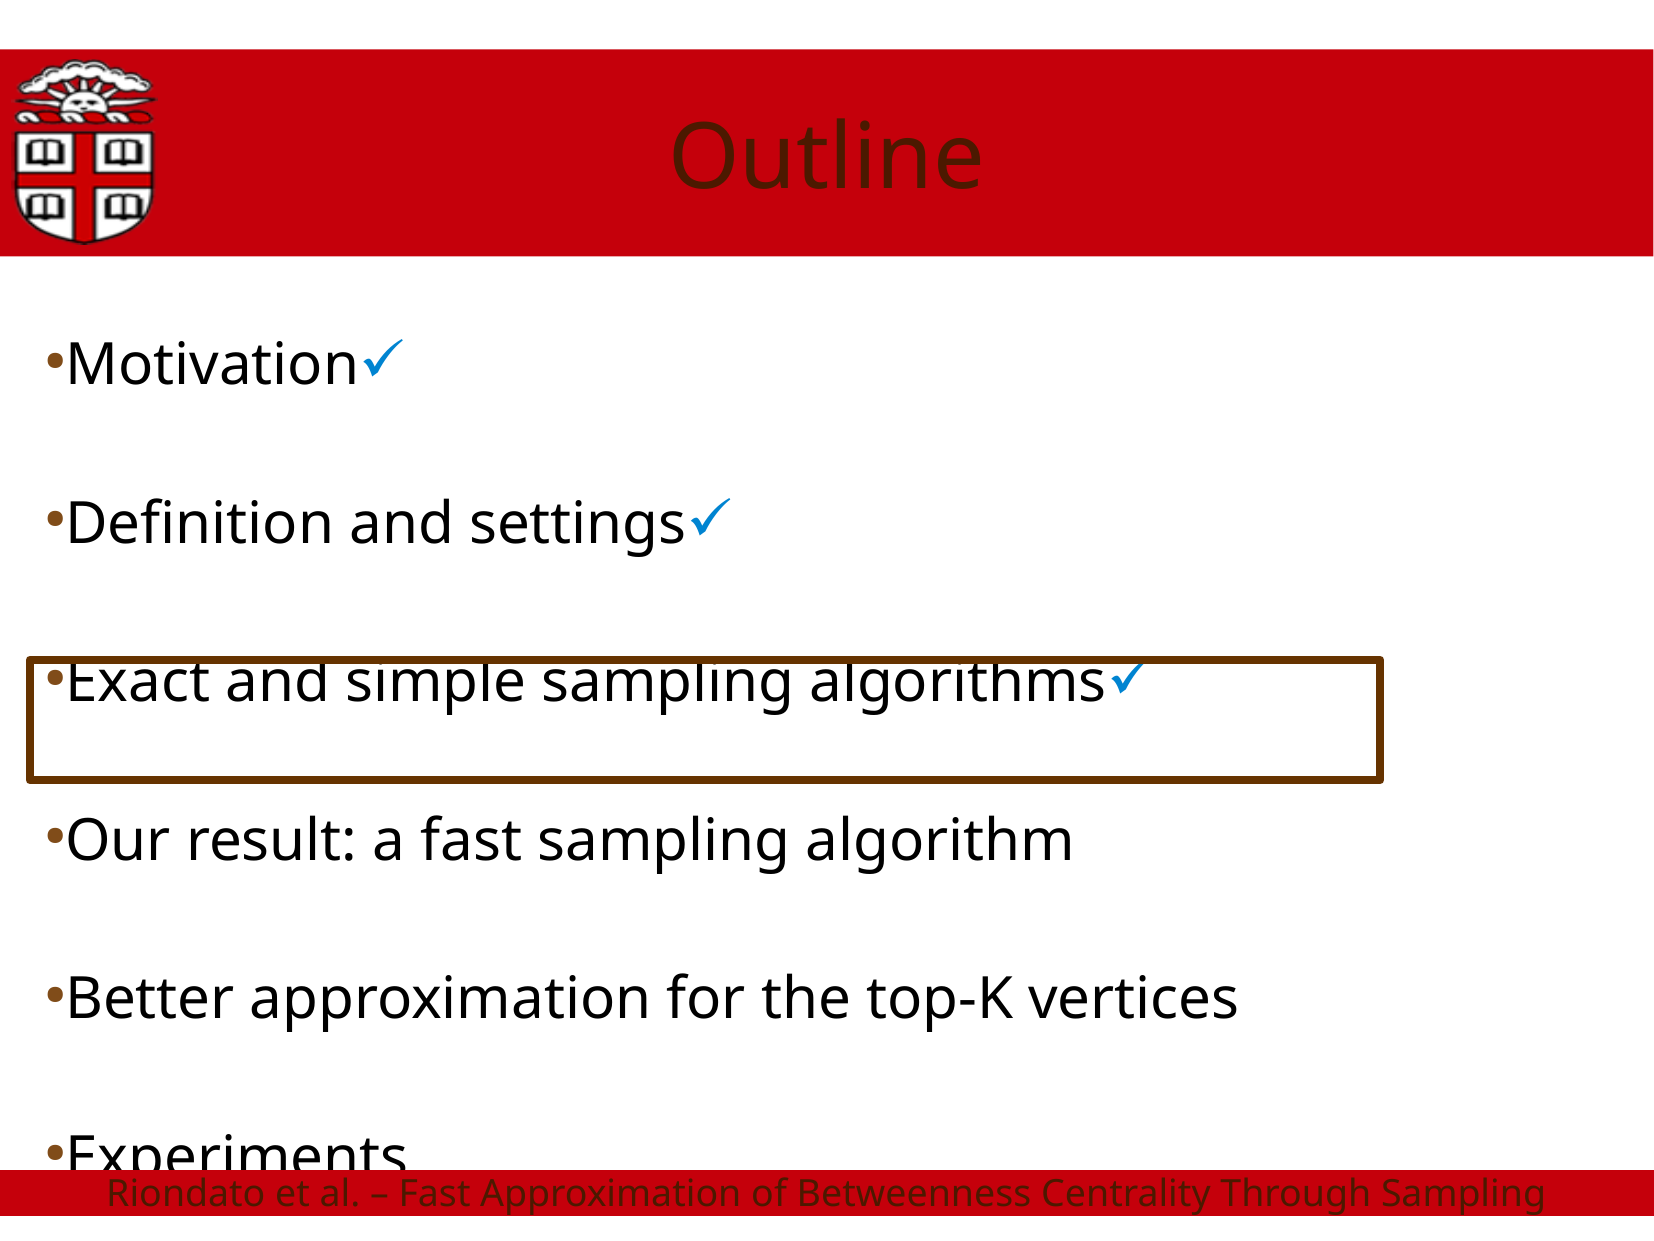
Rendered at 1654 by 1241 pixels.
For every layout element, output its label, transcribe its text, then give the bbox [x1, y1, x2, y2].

title Outline [0, 49, 1654, 257]
text_box Riondato et al. – Fast Approximation of Betweenness Centrality Through Sampling [0, 1170, 1654, 1216]
text_box Motivationü Definition and settingsü Exact and simple sampling algorithmsü Our result: a fast sampling algorithm Better approximation for the top-K vertices Experiments Conclusions [34, 664, 1376, 776]
text_box Motivationü Definition and settingsü Exact and simple sampling algorithmsü Our result: a fast sampling algorithm Better approximation for the top-K vertices Experiments Conclusions [30, 315, 1621, 1126]
picture [11, 59, 158, 245]
